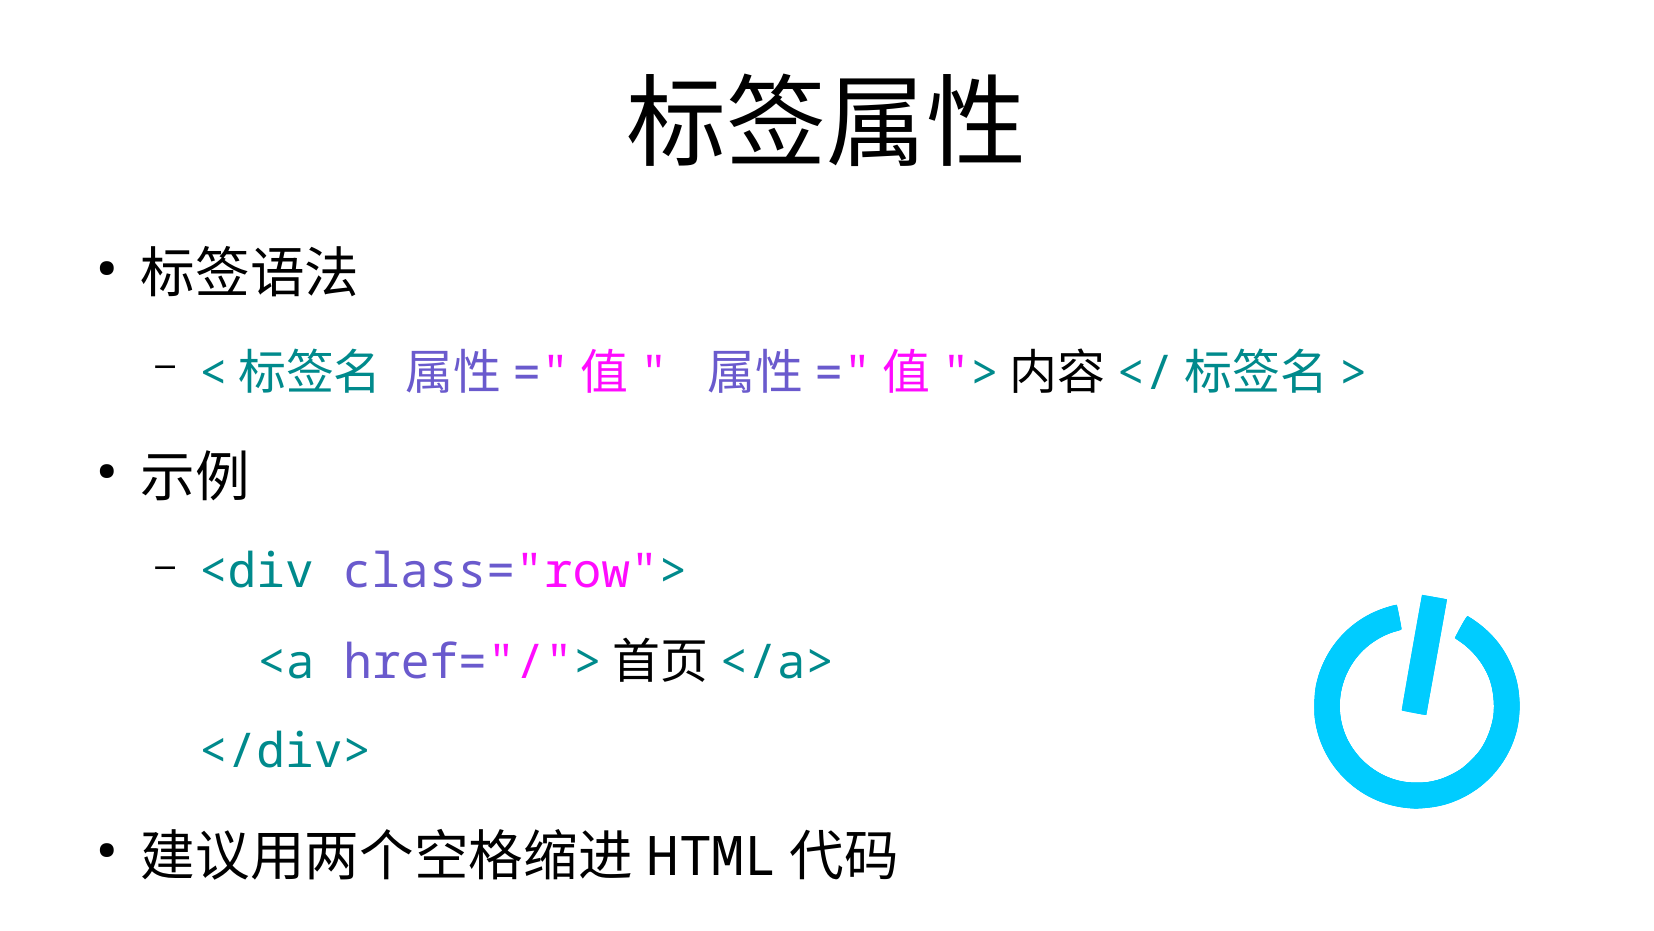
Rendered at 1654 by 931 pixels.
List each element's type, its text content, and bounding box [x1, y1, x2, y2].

list 标签语法 <标签名 属性="值" 属性="值">内容</标签名> 示例 <div class="row"> <a href="/">首页</a> </div> 建议用两个空格缩进HTML代码 [82, 217, 1571, 898]
title 标签属性 [82, 37, 1571, 193]
